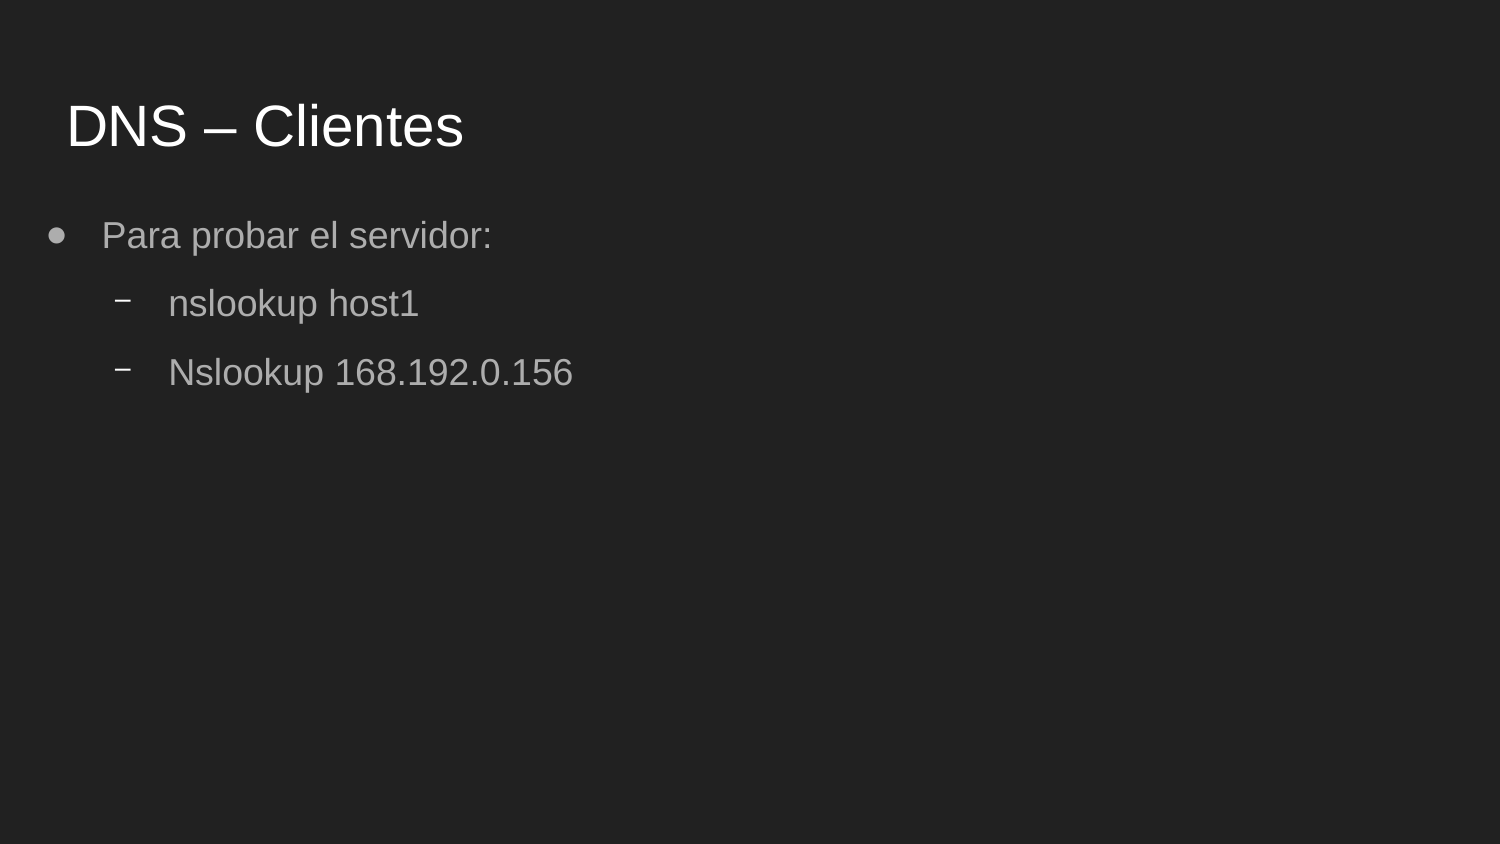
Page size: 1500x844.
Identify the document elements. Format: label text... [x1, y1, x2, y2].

title DNS – Clientes [51, 72, 1449, 167]
list Para probar el servidor: nslookup host1 Nslookup 168.192.0.156 [11, 189, 1469, 750]
